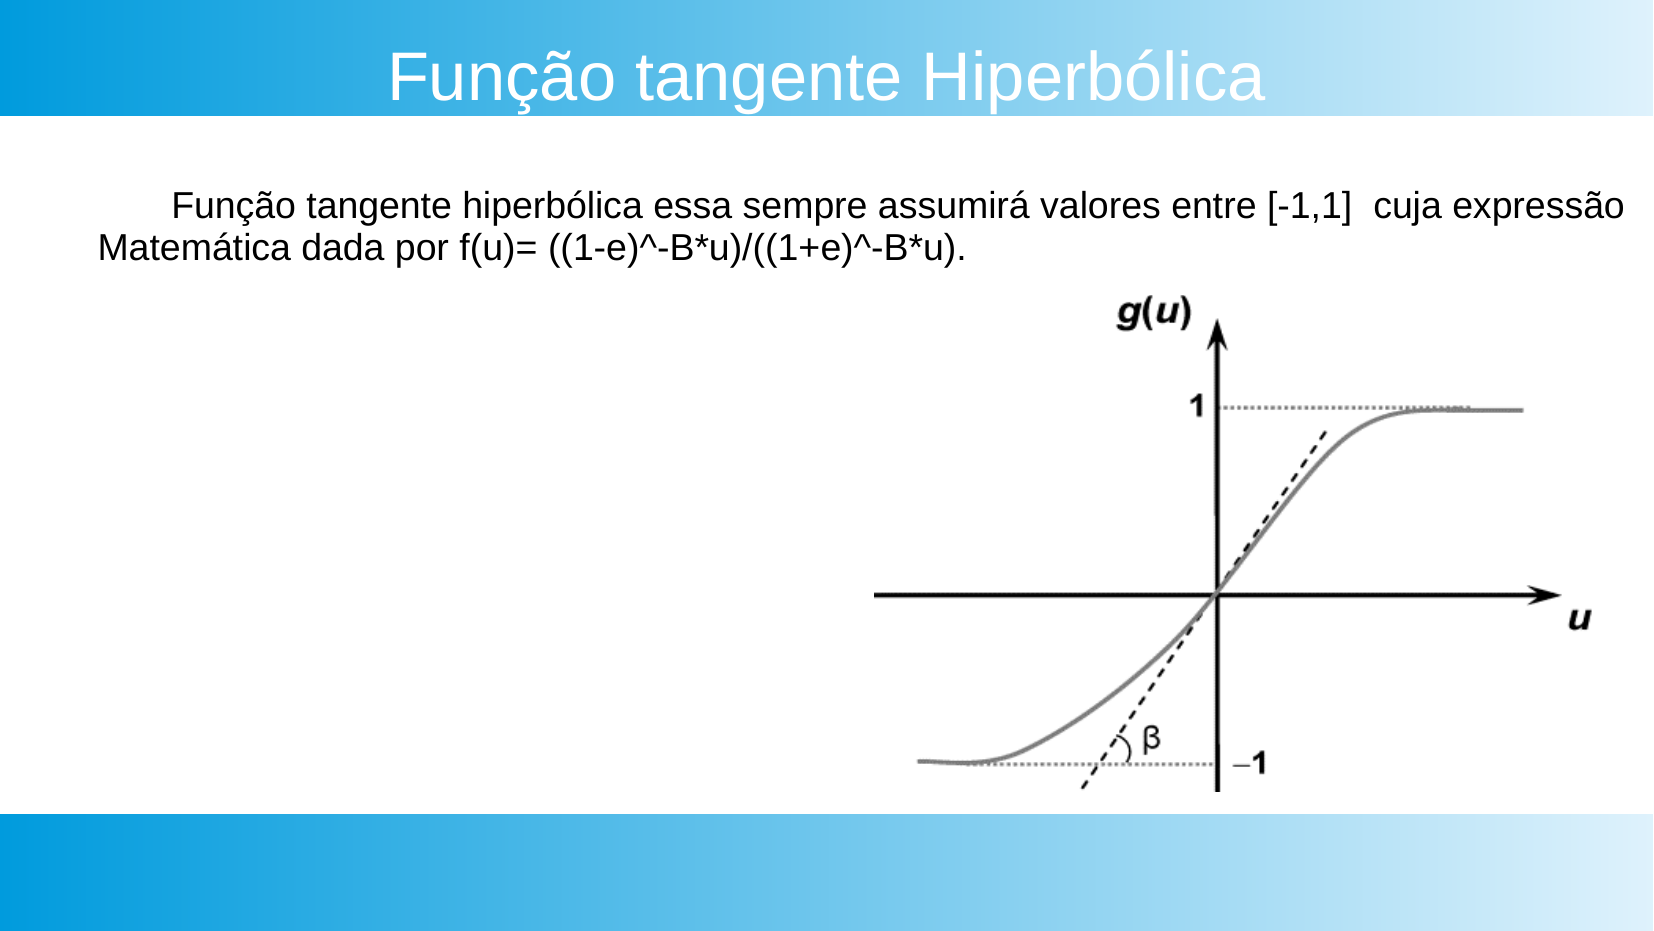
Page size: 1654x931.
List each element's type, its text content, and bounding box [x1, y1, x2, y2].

title Função tangente Hiperbólica [82, 37, 1571, 116]
picture [874, 295, 1595, 792]
text_box Função tangente hiperbólica essa sempre assumirá valores entre [-1,1] cuja expressão Matemática dada por f(u)= ((1-e)^-B*u)/((1+e)^-B*u). [82, 177, 1641, 276]
